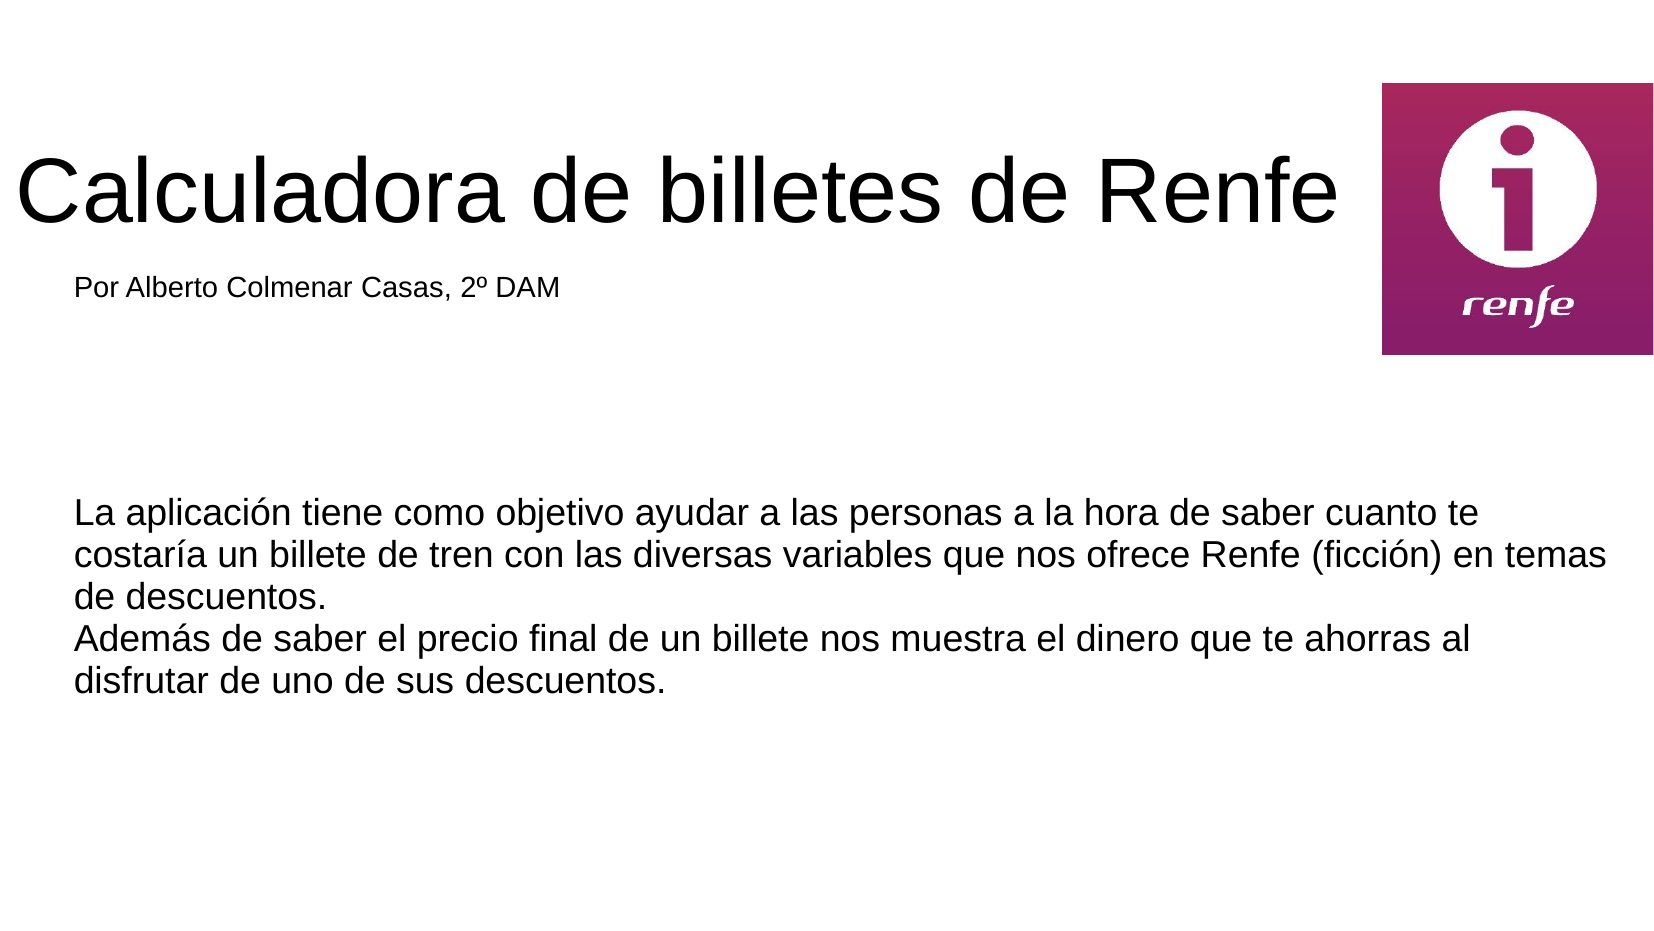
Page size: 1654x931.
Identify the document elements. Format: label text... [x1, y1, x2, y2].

text_box Por Alberto Colmenar Casas, 2º DAM [59, 263, 576, 311]
title Calculadora de billetes de Renfe [0, 88, 1359, 294]
picture [1382, 83, 1654, 355]
text_box La aplicación tiene como objetivo ayudar a las personas a la hora de saber cuanto te costaría un billete de tren con las diversas variables que nos ofrece Renfe (ficción) en temas de descuentos. Además de saber el precio final de un billete nos muestra el dinero que te ahorras al disfrutar de uno de sus descuentos. [59, 483, 1625, 709]
